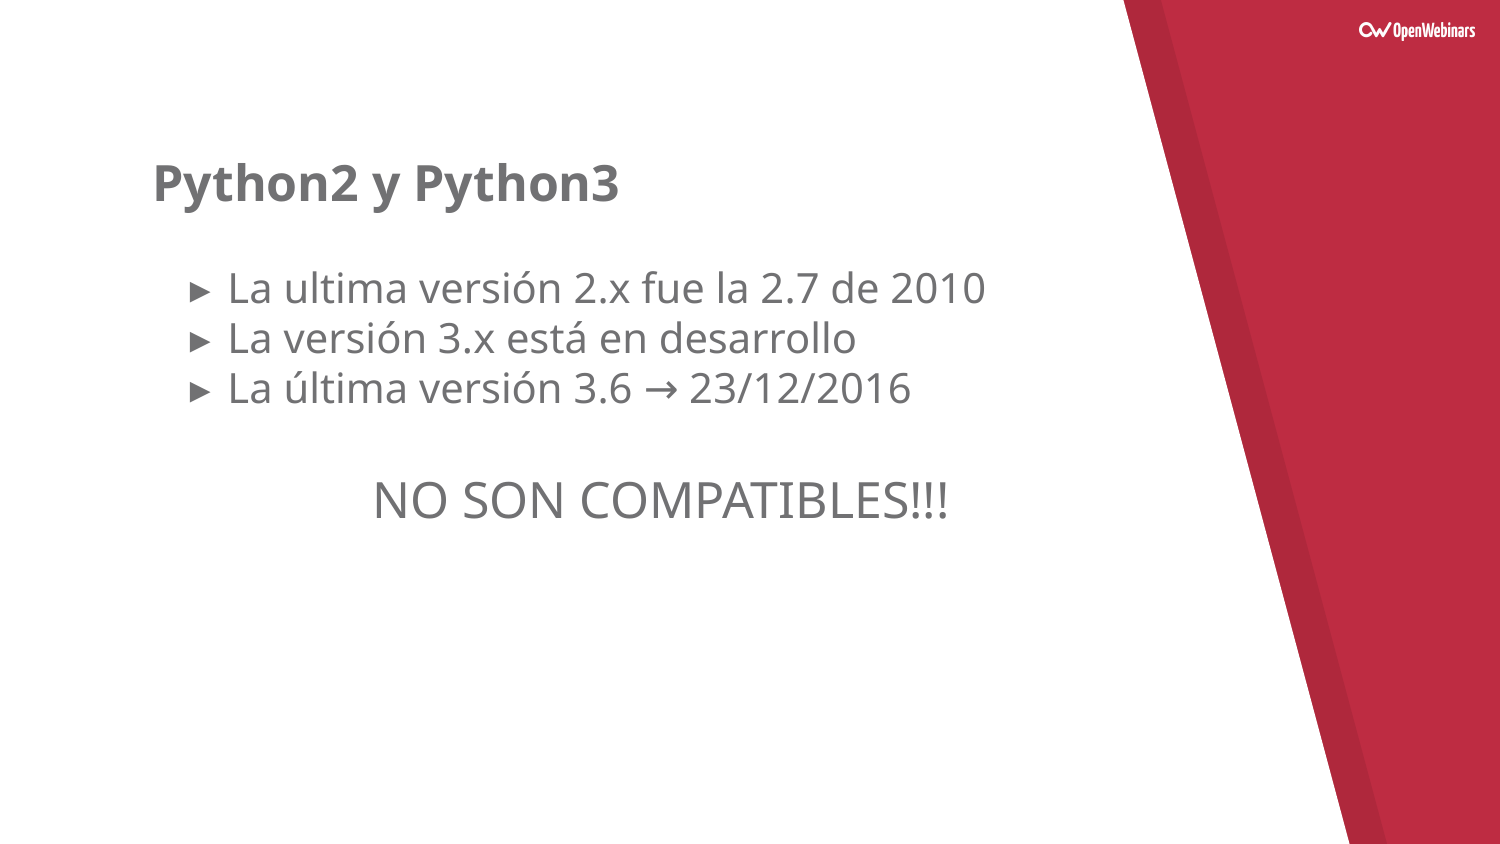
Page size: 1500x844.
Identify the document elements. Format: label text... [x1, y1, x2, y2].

picture [1359, 22, 1475, 41]
title Python2 y Python3 [137, 146, 1011, 227]
list La ultima versión 2.x fue la 2.7 de 2010 La versión 3.x está en desarrollo La última versión 3.6 → 23/12/2016 NO SON COMPATIBLES!!! [137, 246, 1111, 617]
